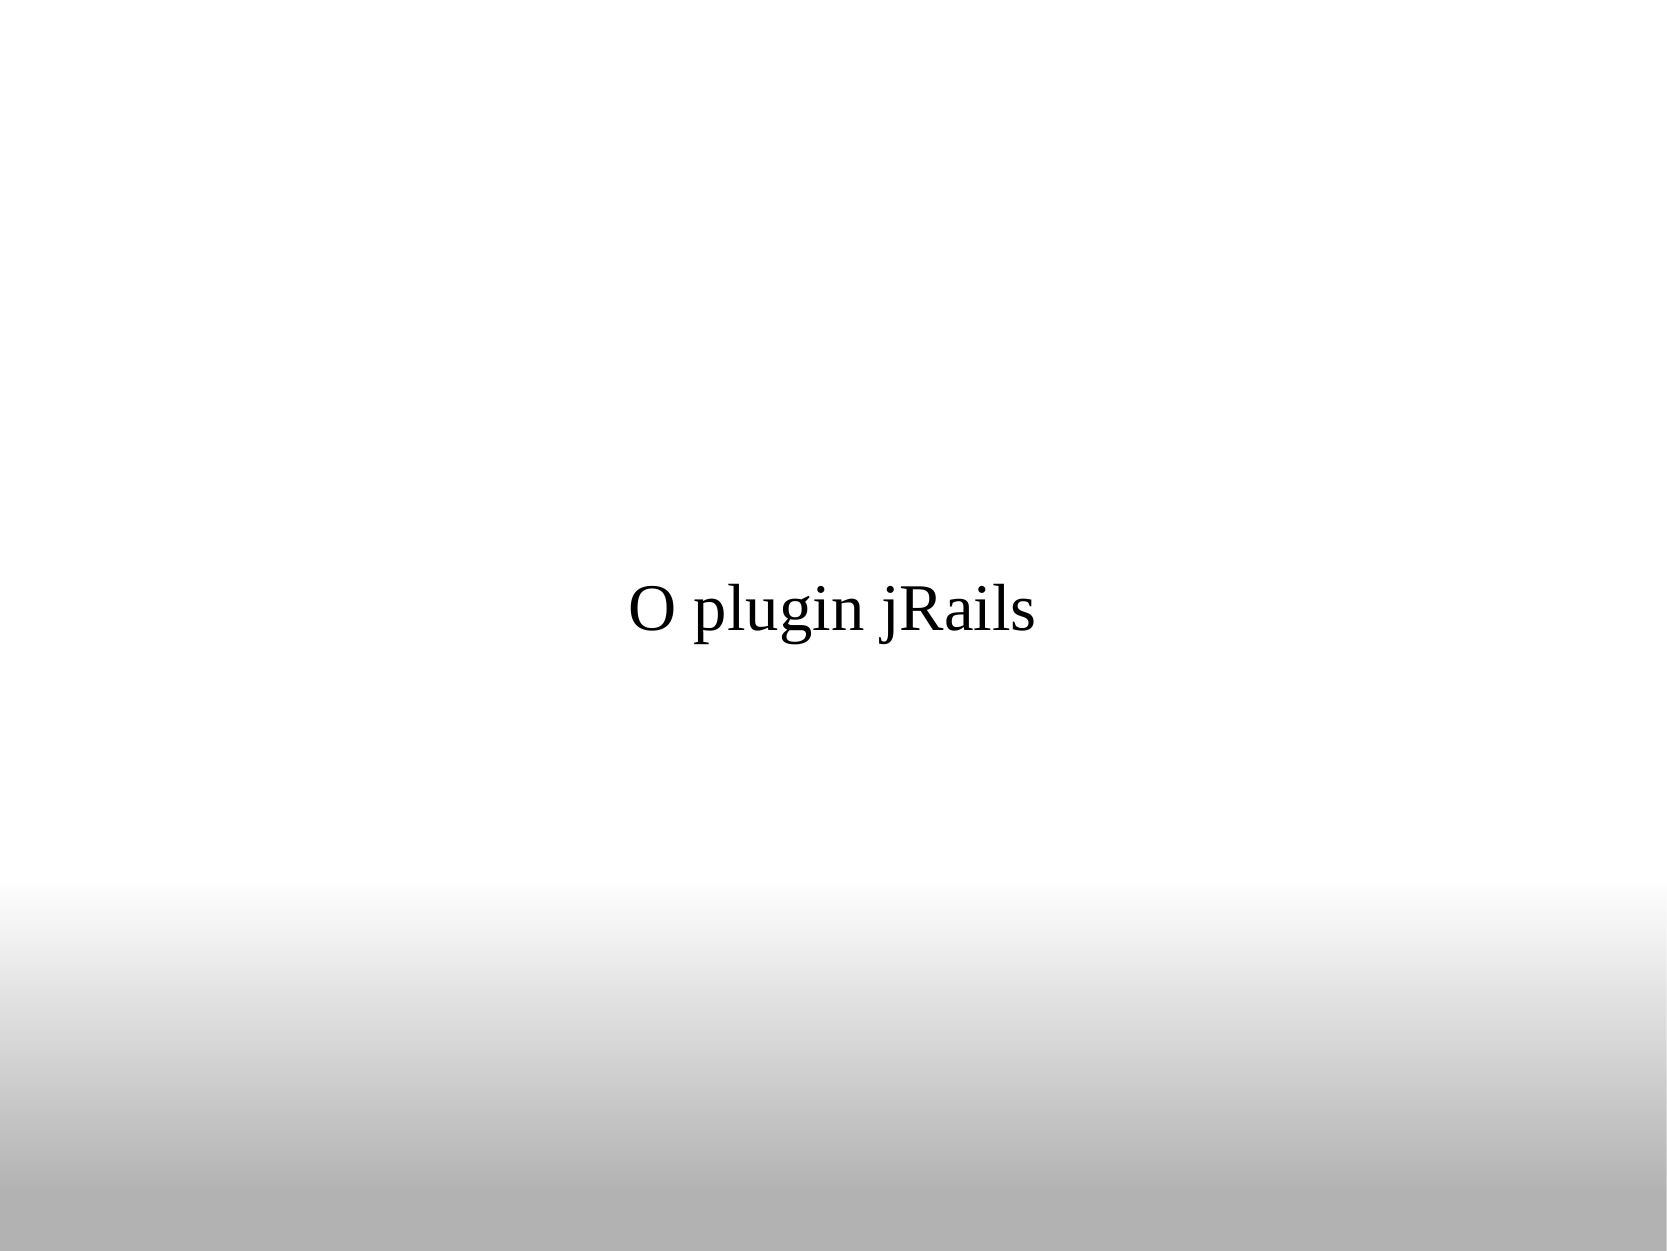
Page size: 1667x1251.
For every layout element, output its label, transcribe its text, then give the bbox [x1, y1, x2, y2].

picture [0, 0, 1667, 1251]
subtitle O plugin jRails [125, 104, 1542, 1104]
